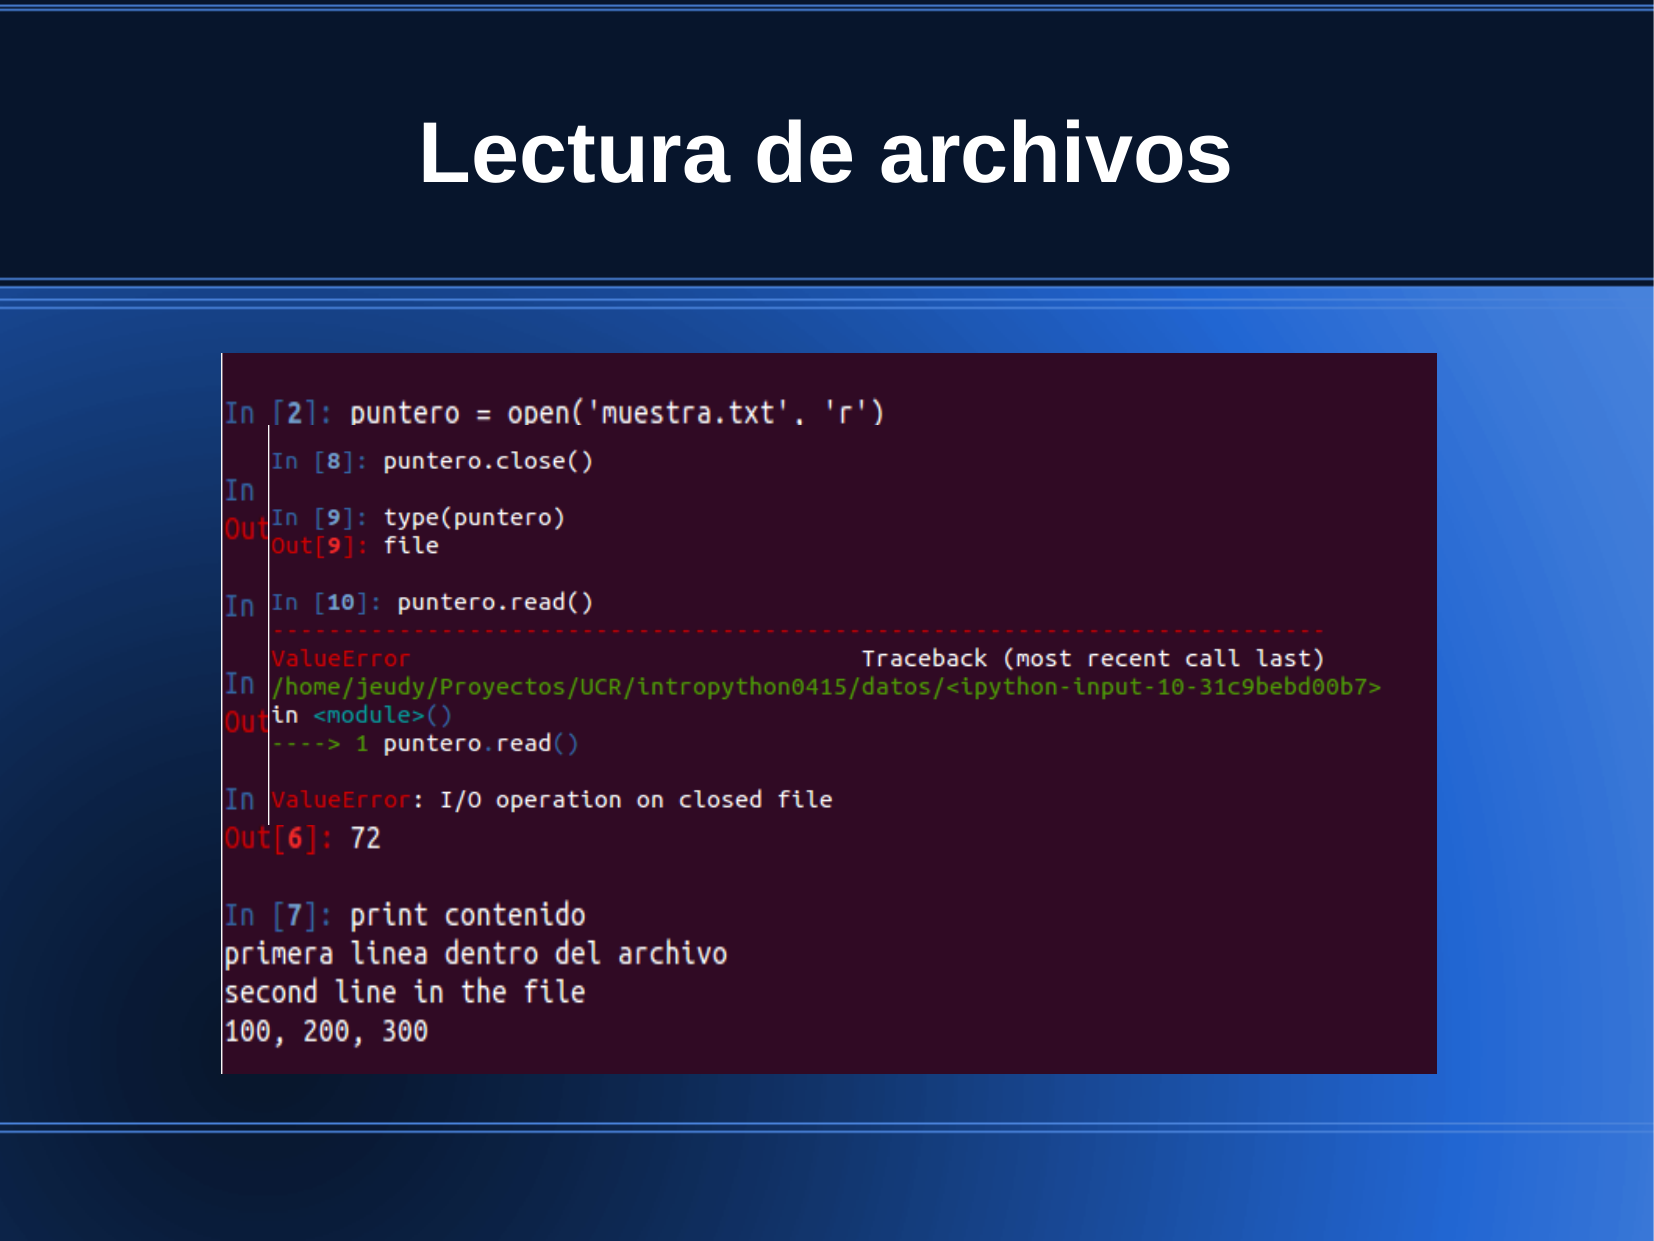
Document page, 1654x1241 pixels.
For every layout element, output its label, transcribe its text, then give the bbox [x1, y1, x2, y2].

picture [0, 0, 1654, 1241]
title Lectura de archivos [82, 49, 1571, 257]
